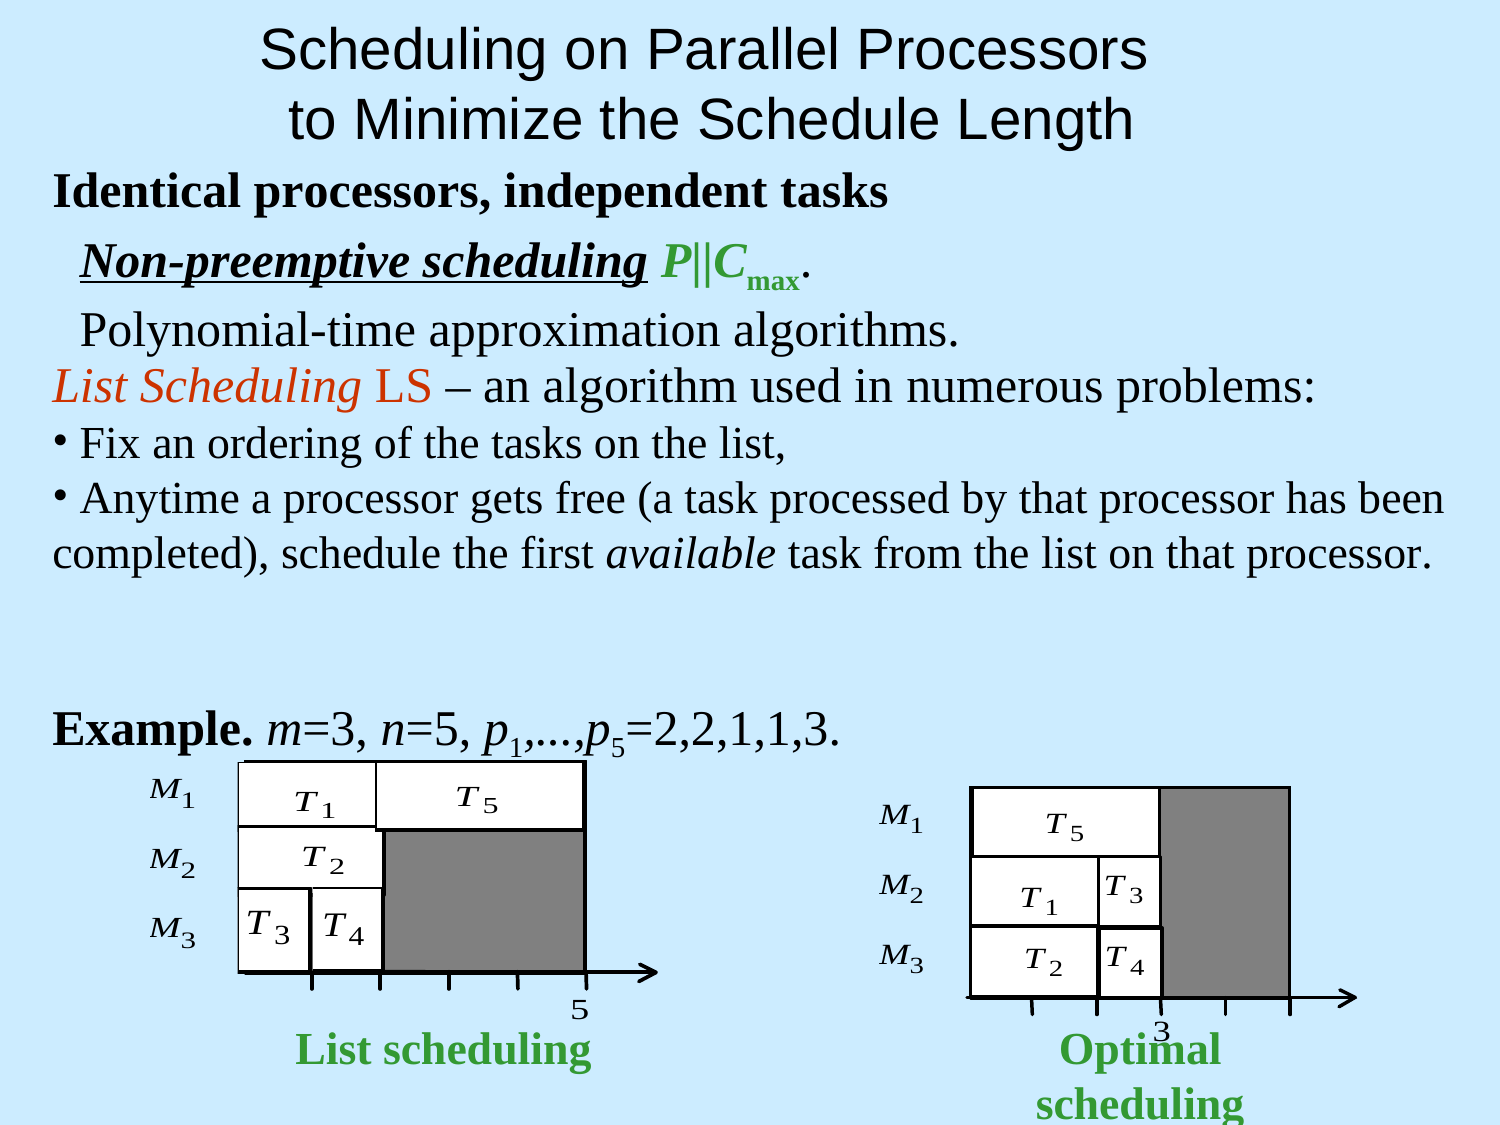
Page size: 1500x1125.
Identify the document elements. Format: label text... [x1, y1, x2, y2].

chart [879, 786, 1363, 1056]
chart [150, 760, 663, 1034]
text_box Non-preemptive scheduling P||Cmax. Polynomial-time approximation algorithms. [64, 219, 1500, 364]
text_box Optimal scheduling [968, 1056, 1312, 1125]
text_box List scheduling [274, 1010, 613, 1082]
text_box Identical processors, independent tasks [37, 149, 1500, 226]
text_box List Scheduling LS – an algorithm used in numerous problems: Fix an ordering of the tasks on the list, Anytime a processor gets free (a task processed by that processor has been completed), schedule the first available task from the list on that processor. [37, 345, 1500, 586]
text_box Example. m=3, n=5, p1,...,p5=2,2,1,1,3. [37, 687, 1376, 772]
title Scheduling on Parallel Processors to Minimize the Schedule Length [0, 0, 1463, 175]
